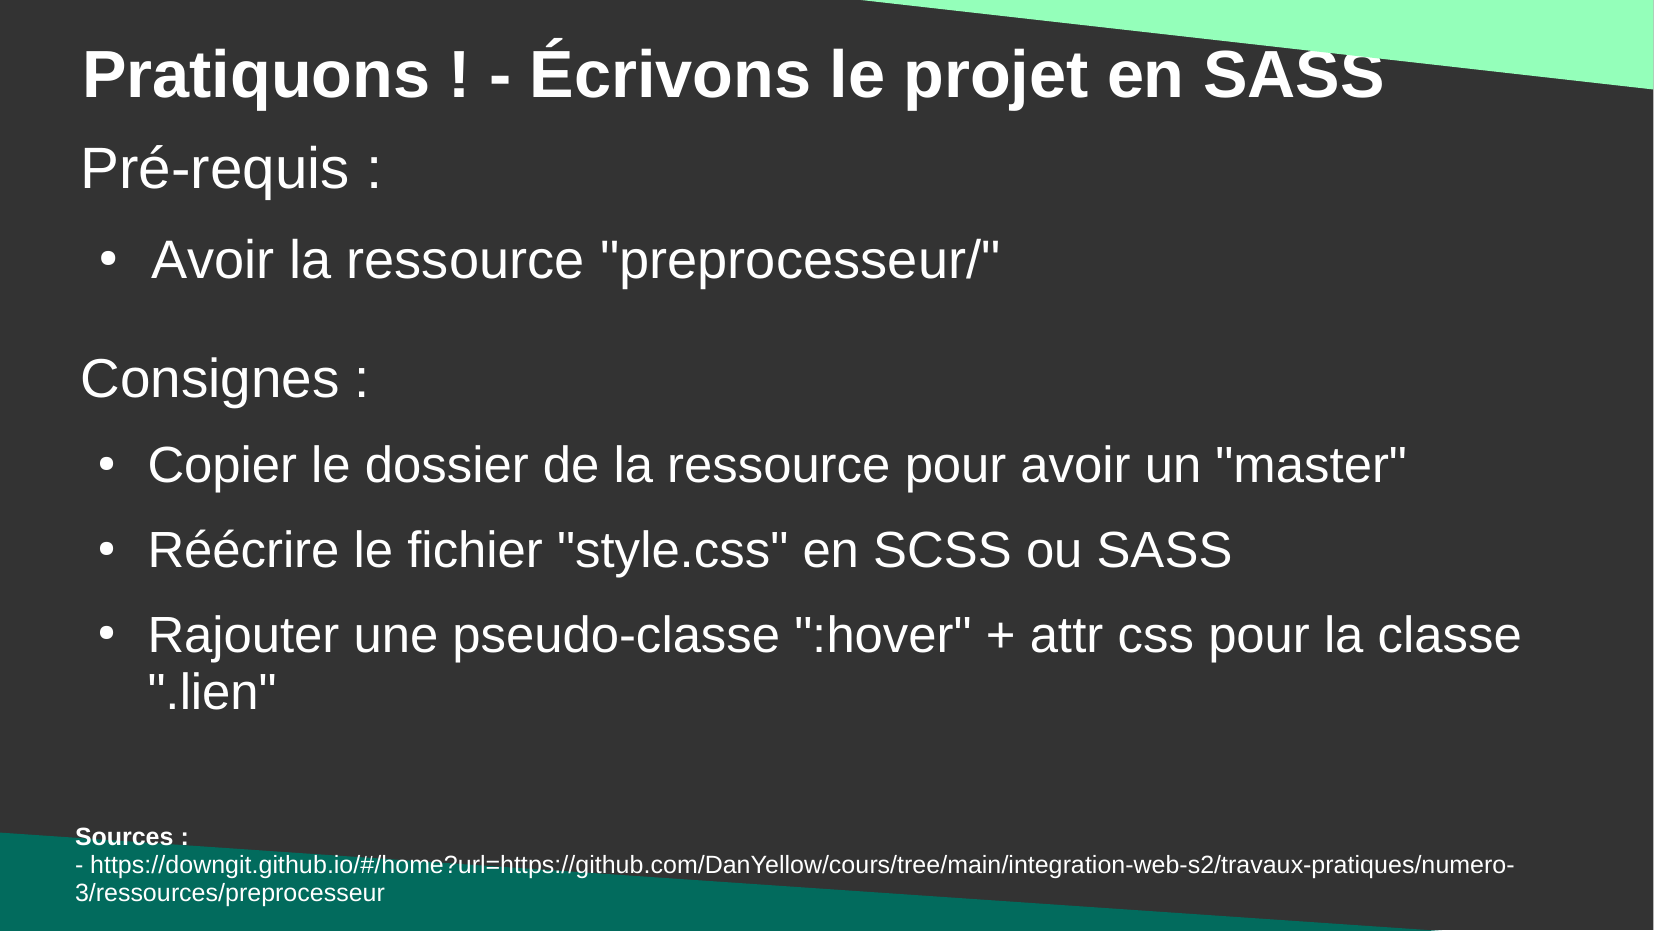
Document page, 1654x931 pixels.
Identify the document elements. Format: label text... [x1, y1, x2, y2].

title Pratiquons ! - Écrivons le projet en SASS [82, 37, 1571, 114]
list Pré-requis : Avoir la ressource "preprocesseur/" [80, 135, 1620, 296]
text_box Sources : - https://downgit.github.io/#/home?url=https://github.com/DanYellow/cours/tree/main/integration-web-s2/travaux-pratiques/numero-3/ressources/preprocesseur [60, 815, 1546, 914]
text_box [860, 0, 1654, 90]
list Consignes : Copier le dossier de la ressource pour avoir un "master" Réécrire le fichier "style.css" en SCSS ou SASS Rajouter une pseudo-classe ":hover" + attr css pour la classe ".lien" [80, 348, 1620, 721]
